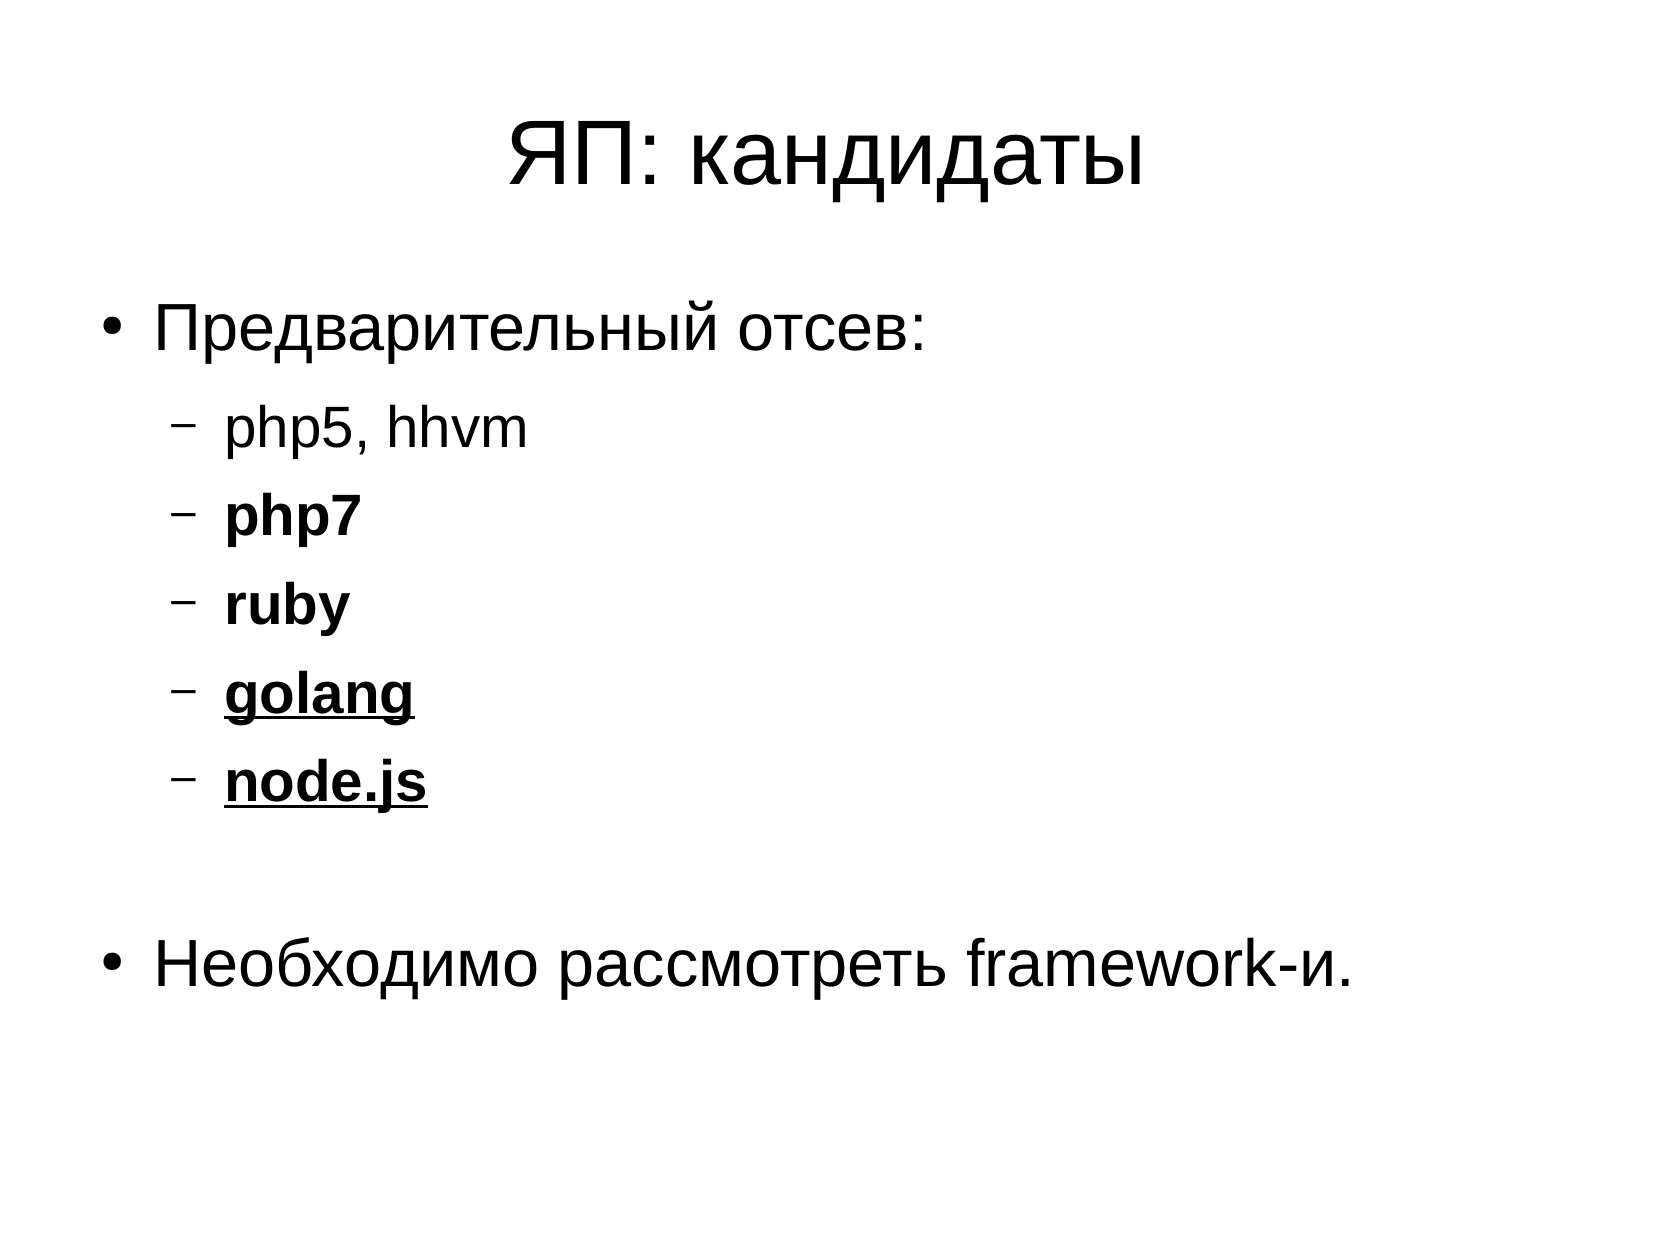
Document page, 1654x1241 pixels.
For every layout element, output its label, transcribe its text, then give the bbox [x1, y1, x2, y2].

list Предварительный отсев: php5, hhvm php7 ruby golang node.js Необходимо рассмотреть framework-и. [82, 290, 1571, 1010]
title ЯП: кандидаты [82, 49, 1571, 257]
